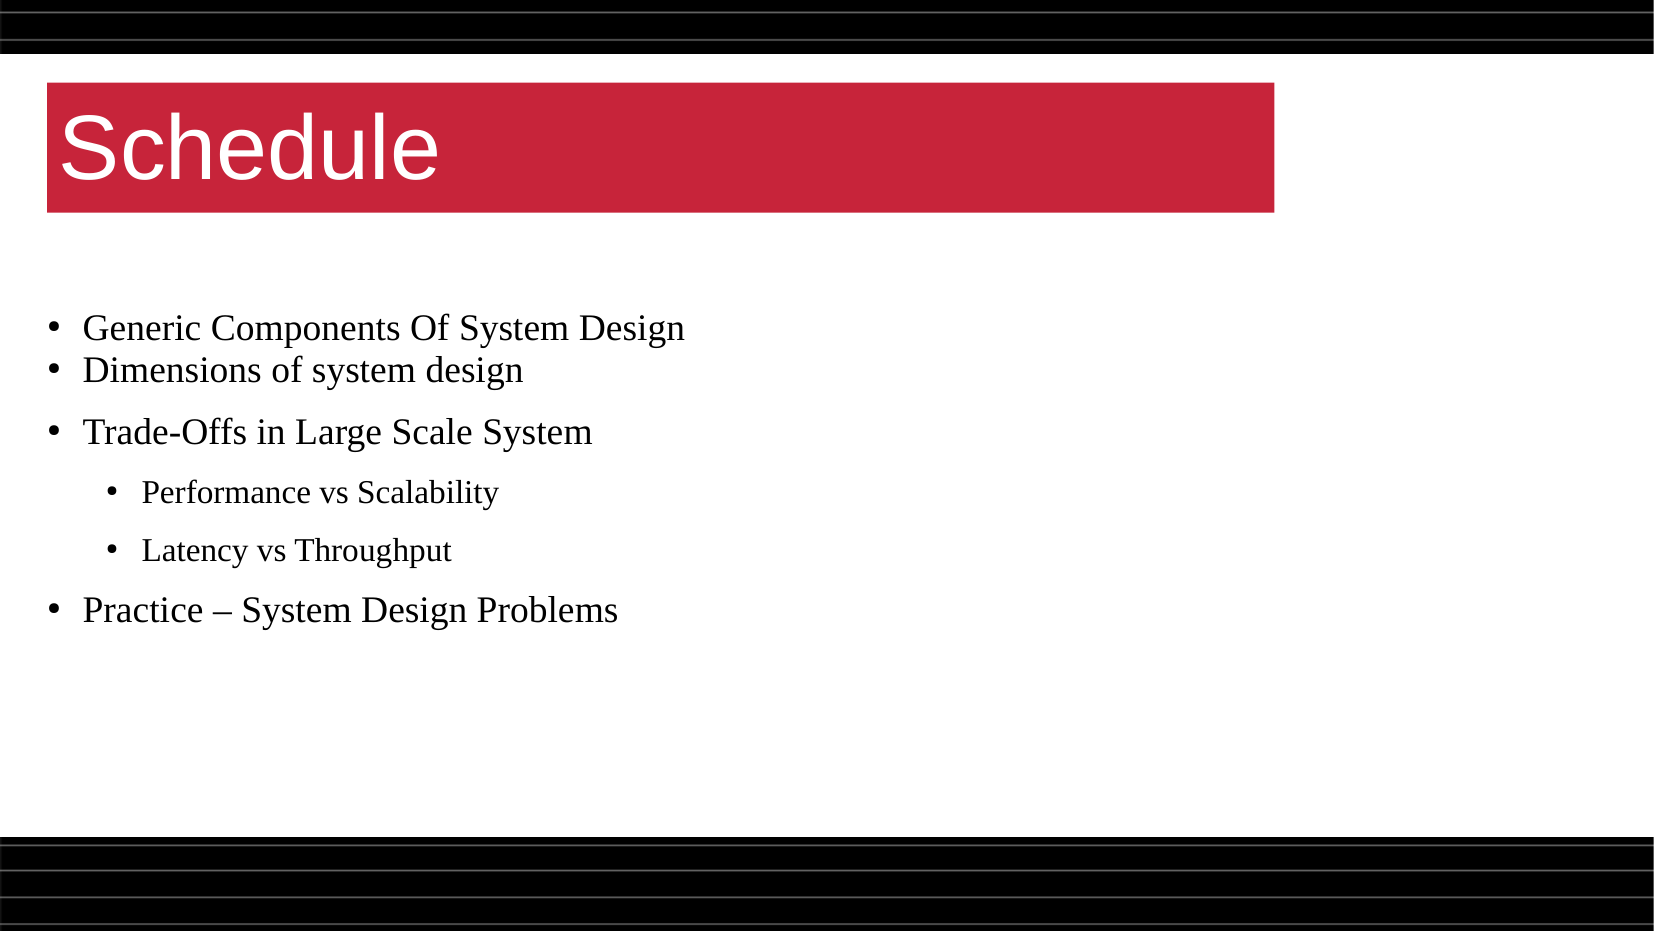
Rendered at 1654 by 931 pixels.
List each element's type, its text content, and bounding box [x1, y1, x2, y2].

picture [0, 837, 1654, 931]
title Schedule [47, 82, 1275, 213]
subtitle Generic Components Of System Design Dimensions of system design Trade-Offs in Large Scale System Performance vs Scalability Latency vs Throughput Practice – System Design Problems [47, 307, 1571, 721]
picture [0, 0, 1654, 54]
